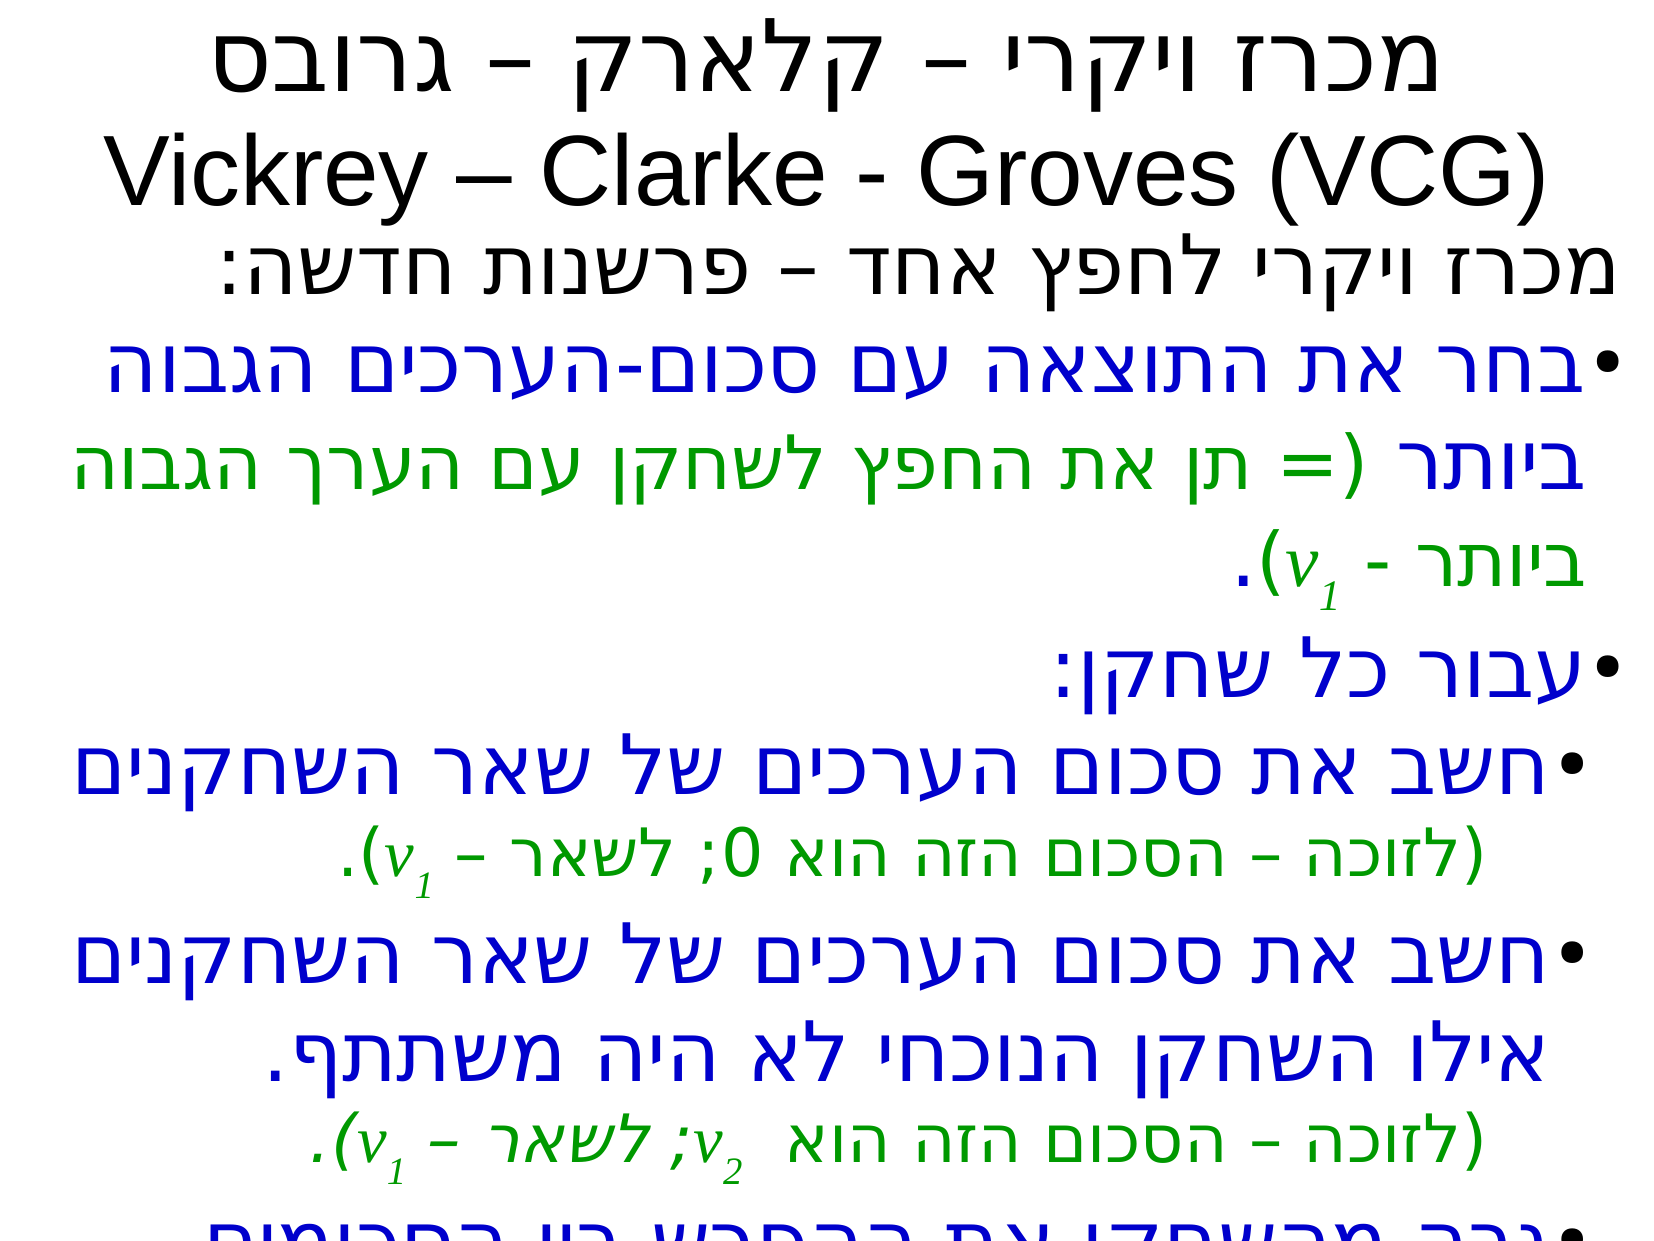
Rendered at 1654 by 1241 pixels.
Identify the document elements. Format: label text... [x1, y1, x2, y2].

text_box מכרז ויקרי לחפץ אחד – פרשנות חדשה: בחר את התוצאה עם סכום-הערכים הגבוה ביותר (= תן את החפץ לשחקן עם הערך הגבוה ביותר - v1). עבור כל שחקן: חשב את סכום הערכים של שאר השחקנים (לזוכה – הסכום הזה הוא 0; לשאר – v1). חשב את סכום הערכים של שאר השחקנים אילו השחקן הנוכחי לא היה משתתף. (לזוכה – הסכום הזה הוא v2; לשאר – v1). גבה מהשחקן את ההפרש בין הסכומים. (לזוכה – ההפרש הוא v2; לשאר – 0). [17, 210, 1638, 1241]
title מכרז ויקרי – קלארק – גרובס Vickrey – Clarke - Groves (VCG) [0, 1, 1654, 224]
